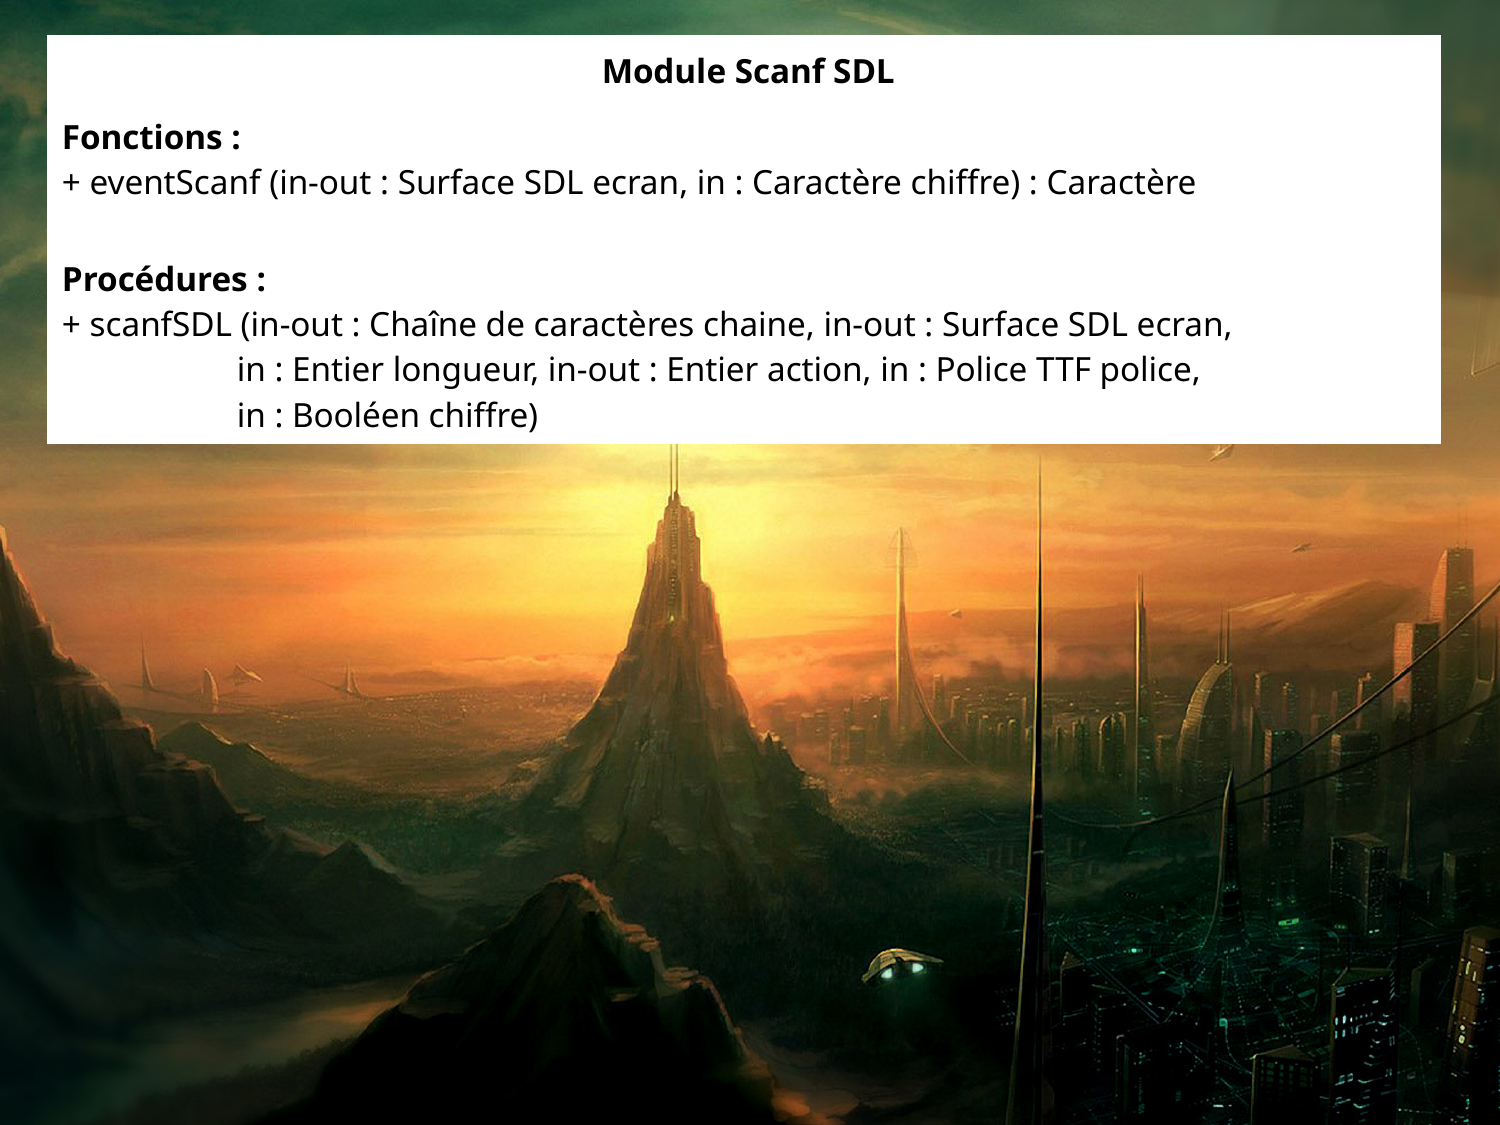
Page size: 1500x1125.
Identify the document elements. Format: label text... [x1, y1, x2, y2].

table_header Module Scanf SDL [47, 35, 1441, 106]
table_cell Procédures : + scanfSDL (in-out : Chaîne de caractères chaine, in-out : Surface SDL ecran, in : Entier longueur, in-out : Entier action, in : Police TTF police, in : Booléen chiffre) [47, 248, 1441, 444]
picture [0, 0, 1500, 1125]
table_cell Fonctions : + eventScanf (in-out : Surface SDL ecran, in : Caractère chiffre) : Caractère [47, 106, 1441, 248]
